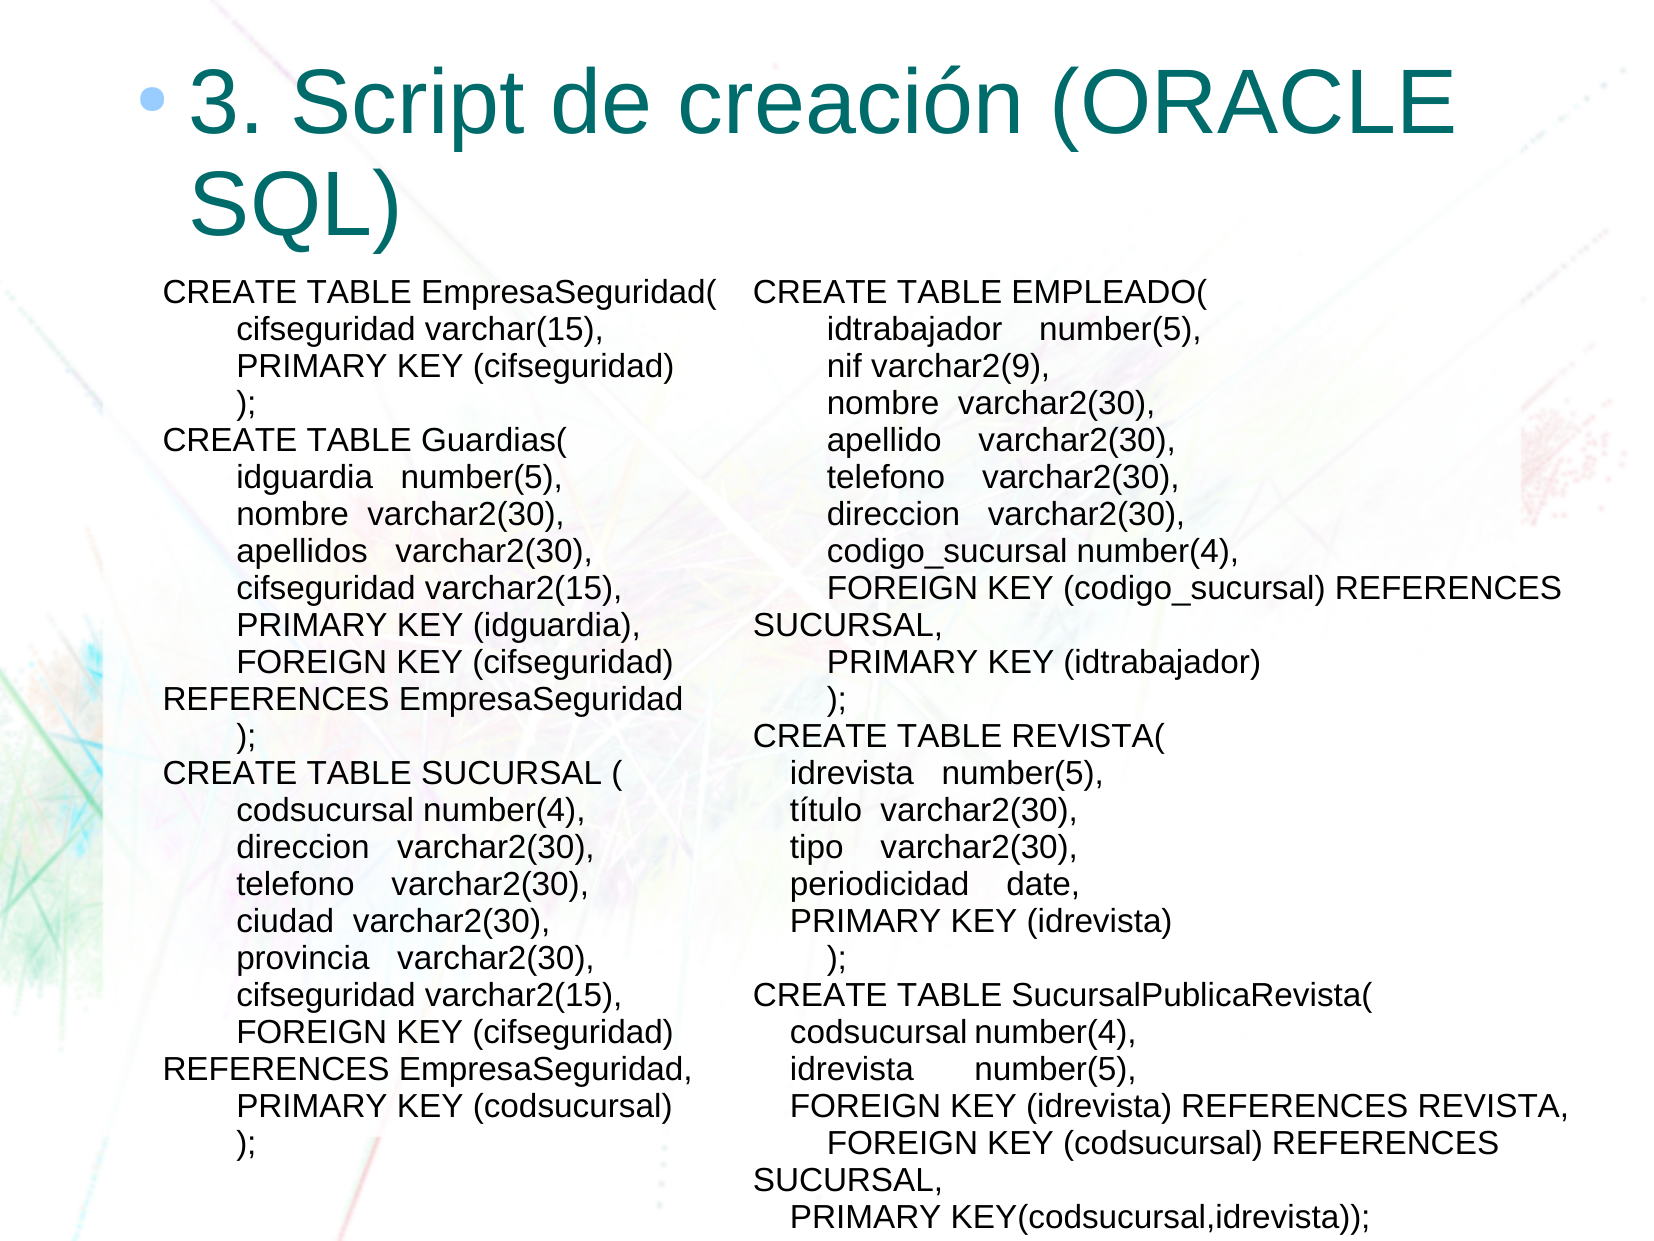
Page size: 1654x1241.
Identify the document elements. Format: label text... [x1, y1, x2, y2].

text_box CREATE TABLE EmpresaSeguridad( cifseguridad varchar(15), PRIMARY KEY (cifseguridad) ); CREATE TABLE Guardias( idguardia number(5), nombre varchar2(30), apellidos varchar2(30), cifseguridad varchar2(15), PRIMARY KEY (idguardia), FOREIGN KEY (cifseguridad) REFERENCES EmpresaSeguridad ); CREATE TABLE SUCURSAL ( codsucursal number(4), direccion varchar2(30), telefono varchar2(30), ciudad varchar2(30), provincia varchar2(30), cifseguridad varchar2(15), FOREIGN KEY (cifseguridad) REFERENCES EmpresaSeguridad, PRIMARY KEY (codsucursal) ); [147, 265, 738, 1182]
title 3. Script de creación (ORACLE SQL) [118, 49, 1506, 257]
text_box CREATE TABLE EMPLEADO( idtrabajador number(5), nif varchar2(9), nombre varchar2(30), apellido varchar2(30), telefono varchar2(30), direccion varchar2(30), codigo_sucursal number(4), FOREIGN KEY (codigo_sucursal) REFERENCES SUCURSAL, PRIMARY KEY (idtrabajador) ); CREATE TABLE REVISTA( idrevista number(5), título varchar2(30), tipo varchar2(30), periodicidad date, PRIMARY KEY (idrevista) ); CREATE TABLE SucursalPublicaRevista( codsucursal number(4), idrevista number(5), FOREIGN KEY (idrevista) REFERENCES REVISTA, FOREIGN KEY (codsucursal) REFERENCES SUCURSAL, PRIMARY KEY(codsucursal,idrevista)); [738, 265, 1625, 1241]
picture [0, 0, 1654, 1241]
